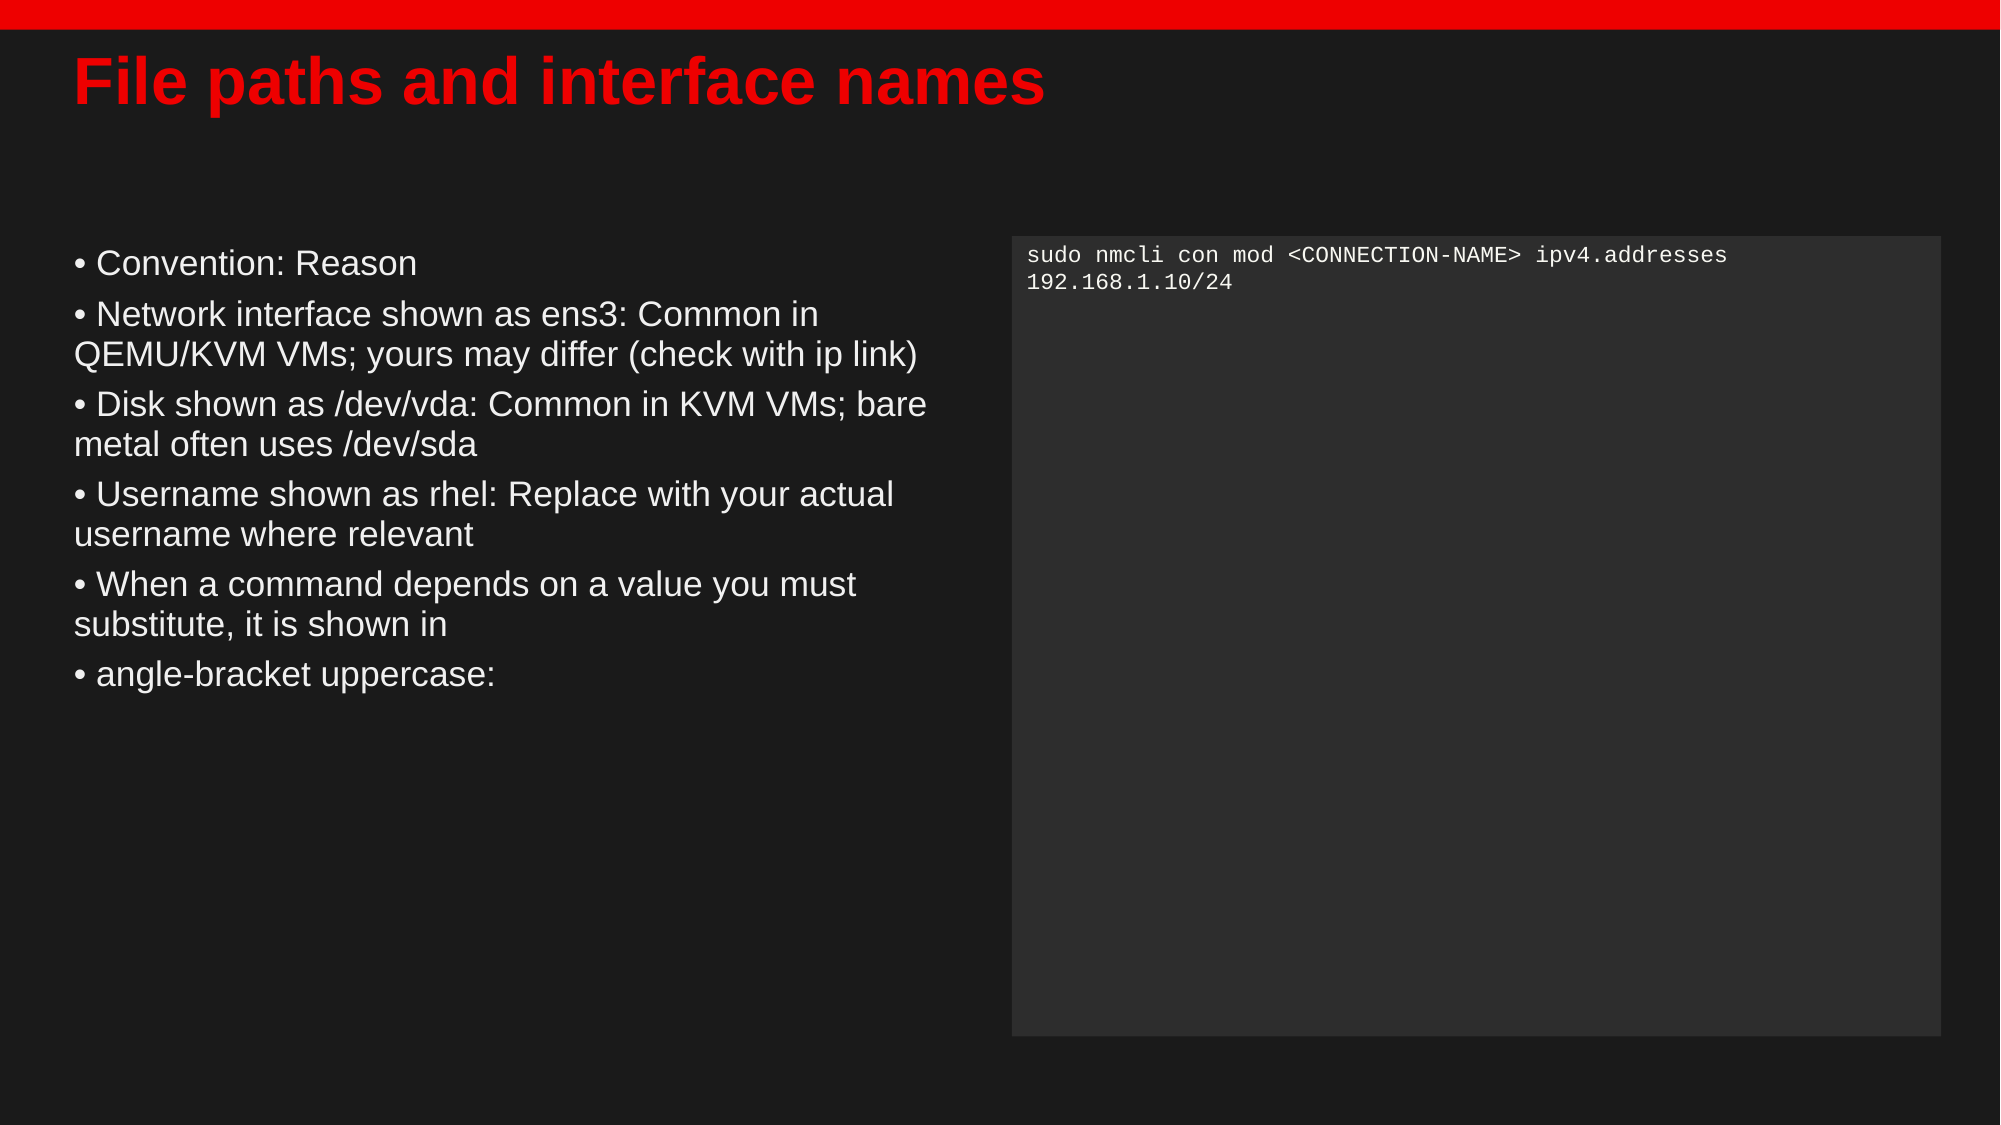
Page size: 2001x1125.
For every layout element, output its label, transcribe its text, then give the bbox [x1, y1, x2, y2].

text_box sudo nmcli con mod <CONNECTION-NAME> ipv4.addresses 192.168.1.10/24 [1011, 236, 1942, 1037]
text_box • Convention: Reason • Network interface shown as ens3: Common in QEMU/KVM VMs; yours may differ (check with ip link) • Disk shown as /dev/vda: Common in KVM VMs; bare metal often uses /dev/sda • Username shown as rhel: Replace with your actual username where relevant • When a command depends on a value you must substitute, it is shown in • angle-bracket uppercase: [59, 236, 989, 1037]
text_box File paths and interface names [59, 36, 1942, 208]
text_box [0, 0, 2001, 30]
